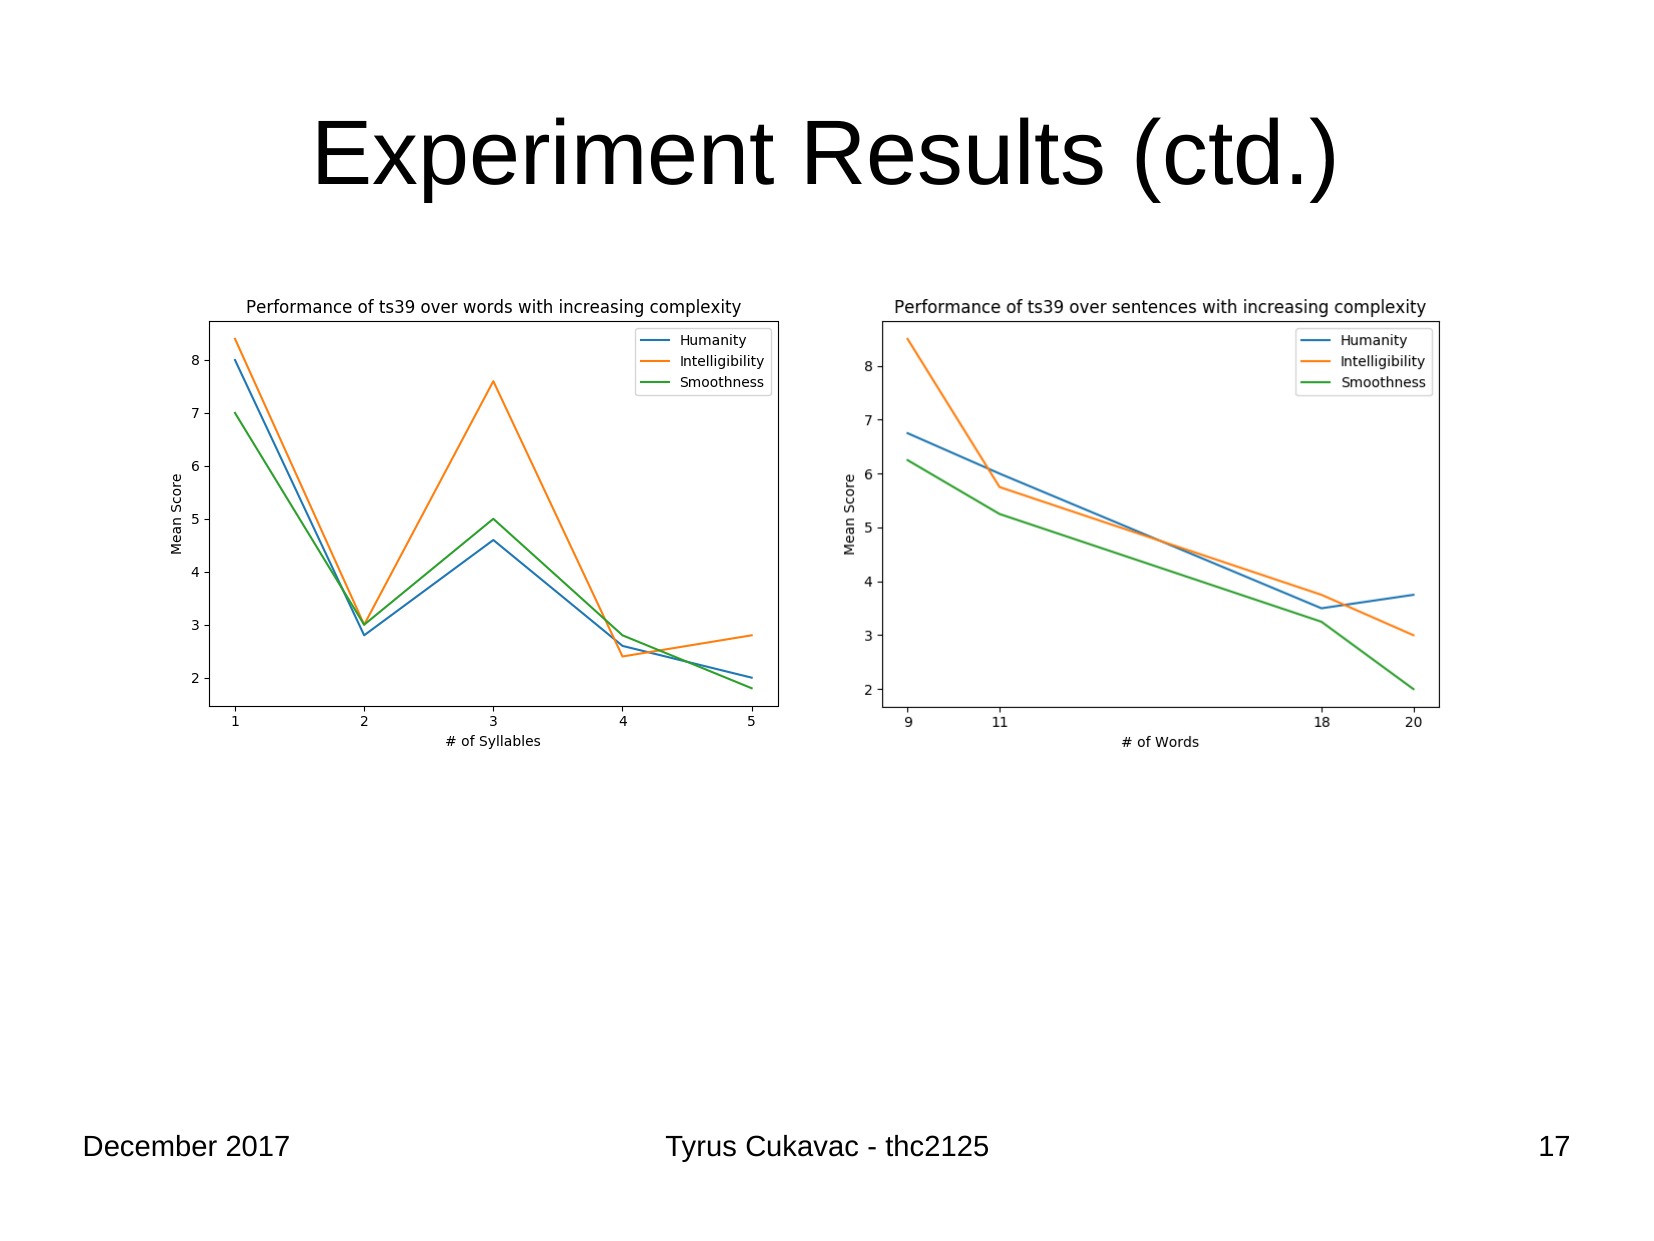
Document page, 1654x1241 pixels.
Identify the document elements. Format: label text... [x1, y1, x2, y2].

title Experiment Results (ctd.) [82, 49, 1571, 257]
picture [829, 284, 1471, 766]
picture [156, 284, 796, 764]
